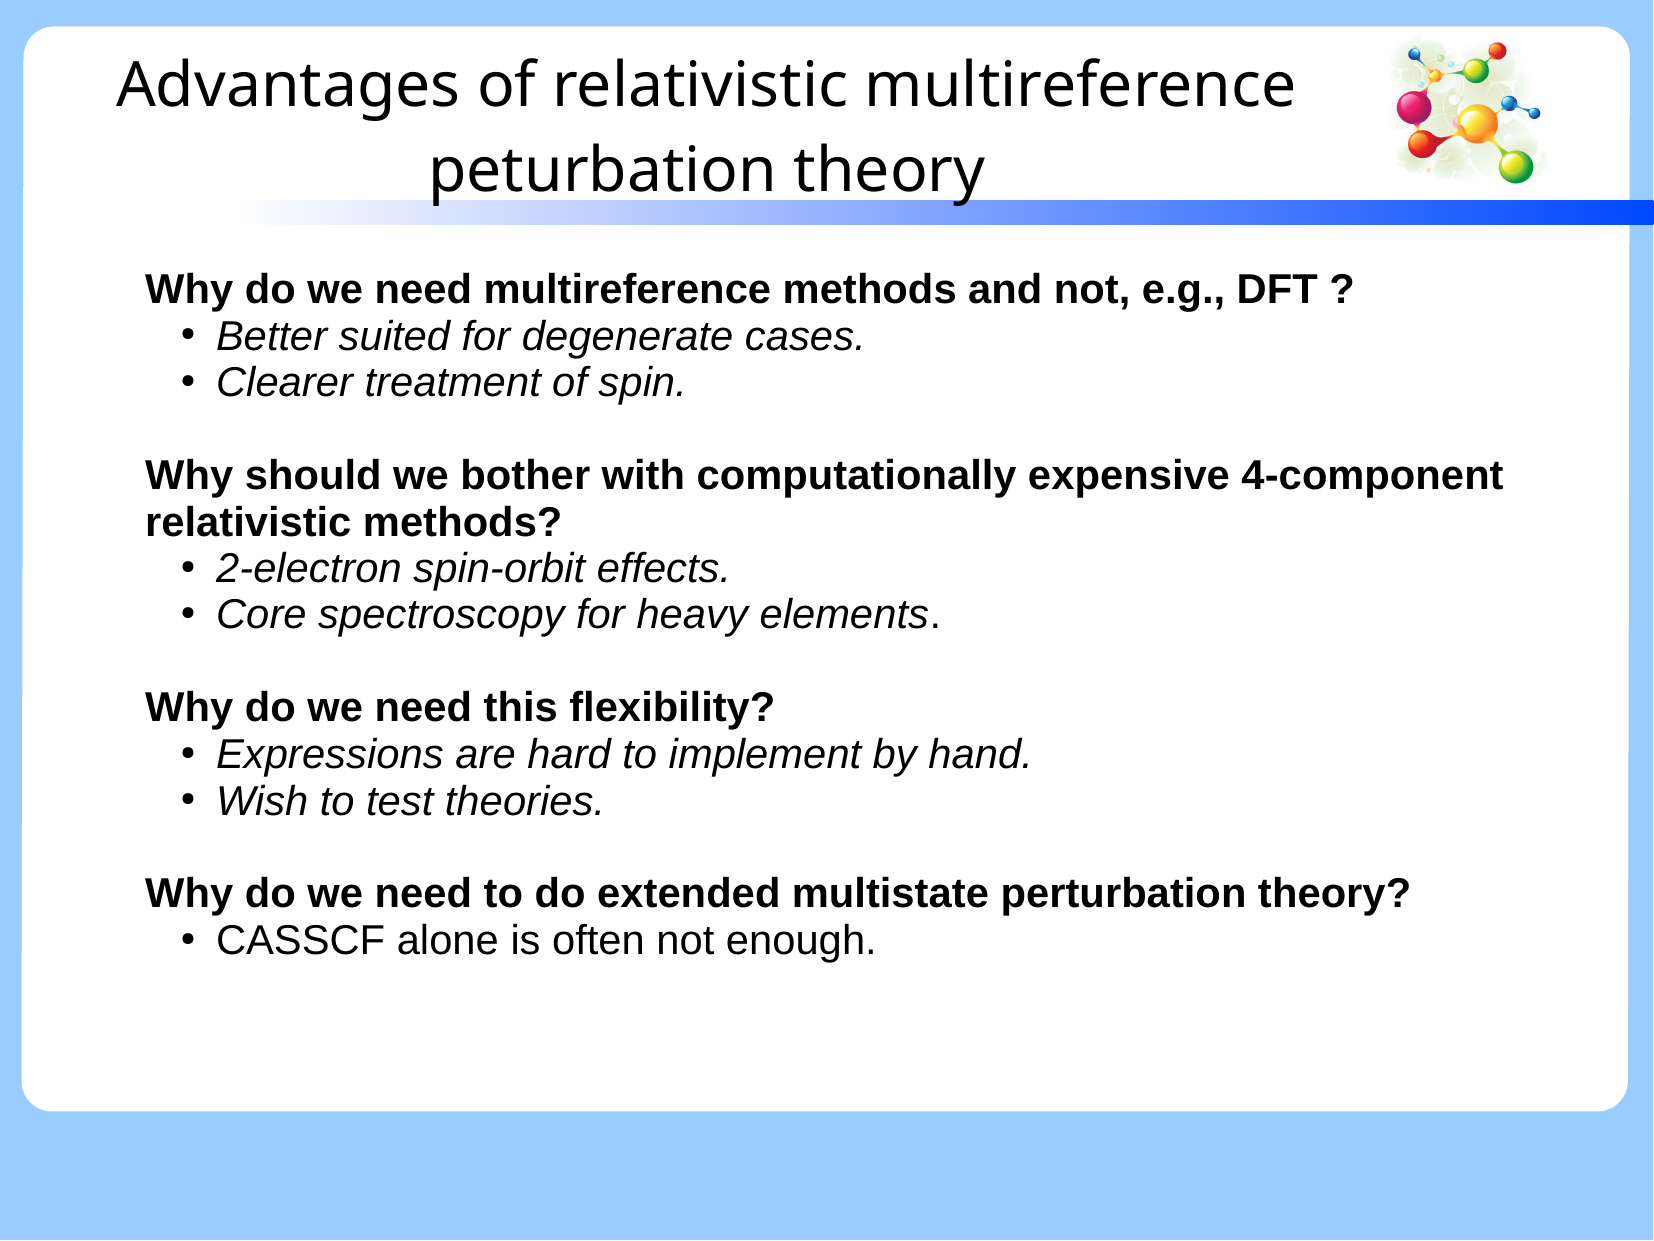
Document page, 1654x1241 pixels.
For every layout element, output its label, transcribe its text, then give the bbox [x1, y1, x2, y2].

title Advantages of relativistic multireference peturbation theory [82, 49, 1332, 201]
picture [1382, 29, 1556, 195]
text_box Why do we need multireference methods and not, e.g., DFT ? Better suited for degenerate cases. Clearer treatment of spin. Why should we bother with computationally expensive 4-component relativistic methods? 2-electron spin-orbit effects. Core spectroscopy for heavy elements. Why do we need this flexibility? Expressions are hard to implement by hand. Wish to test theories. Why do we need to do extended multistate perturbation theory? CASSCF alone is often not enough. [95, 258, 1568, 1043]
